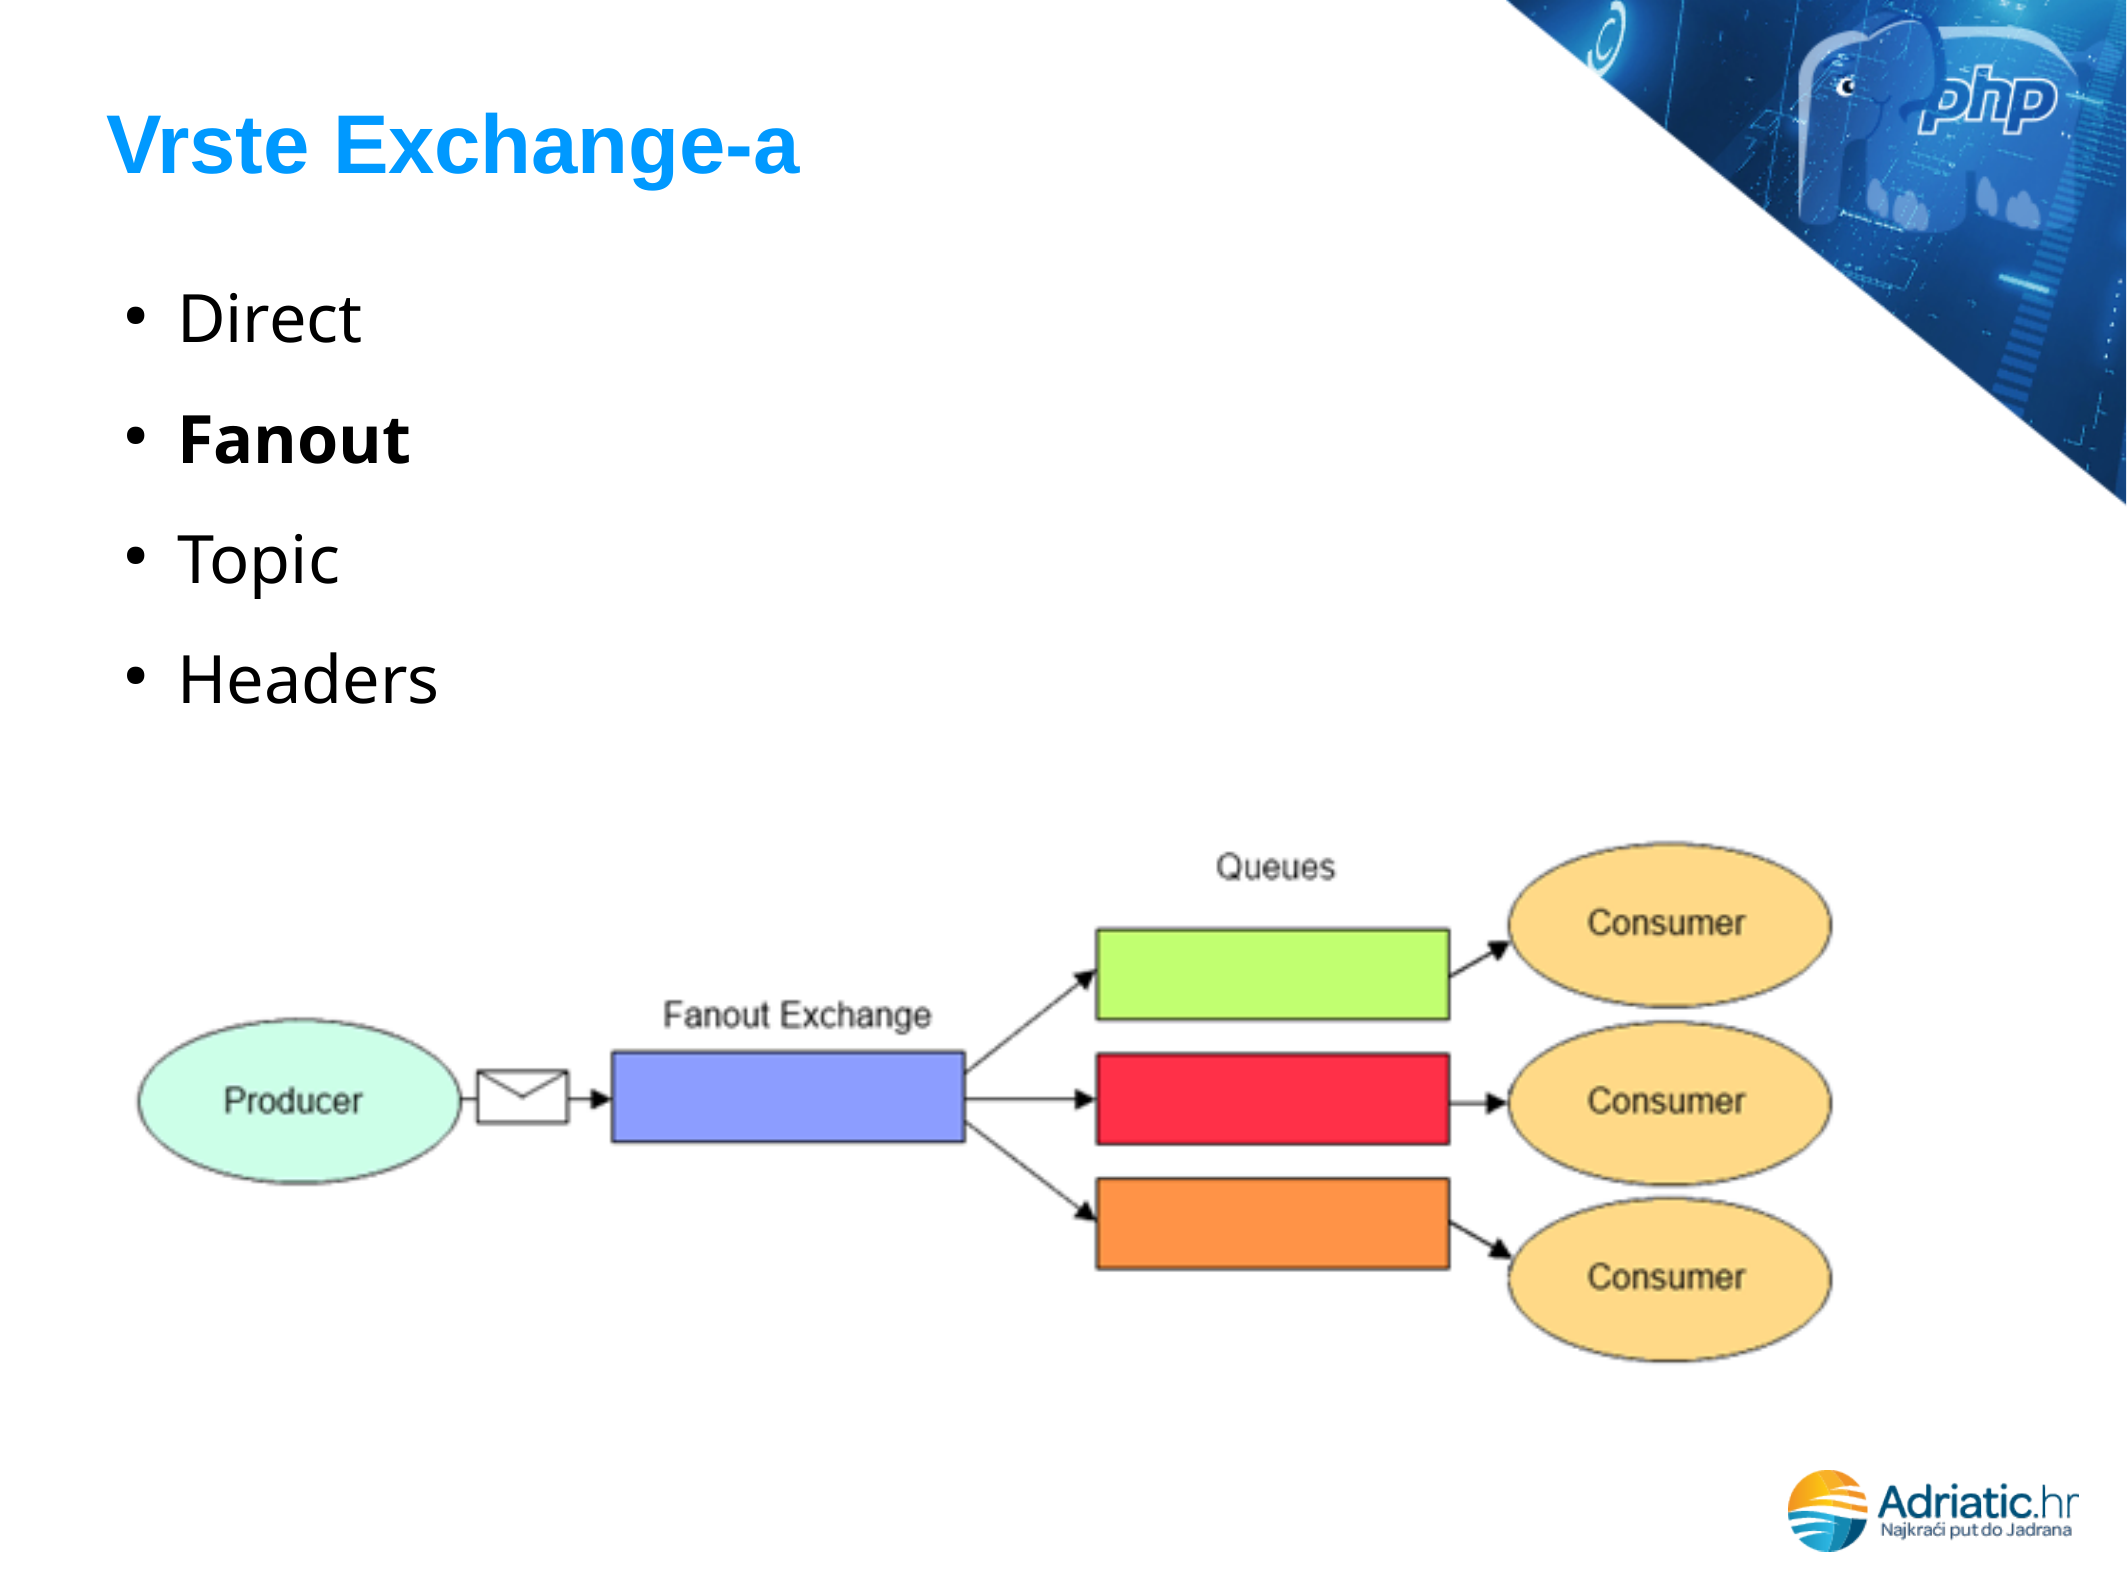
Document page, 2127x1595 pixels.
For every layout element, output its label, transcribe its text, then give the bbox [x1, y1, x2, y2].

list Direct Fanout Topic Headers [106, 271, 2020, 1453]
picture [1788, 1470, 2079, 1552]
title Vrste Exchange-a [106, 70, 1630, 219]
picture [130, 779, 1839, 1406]
picture [1505, 0, 2127, 625]
